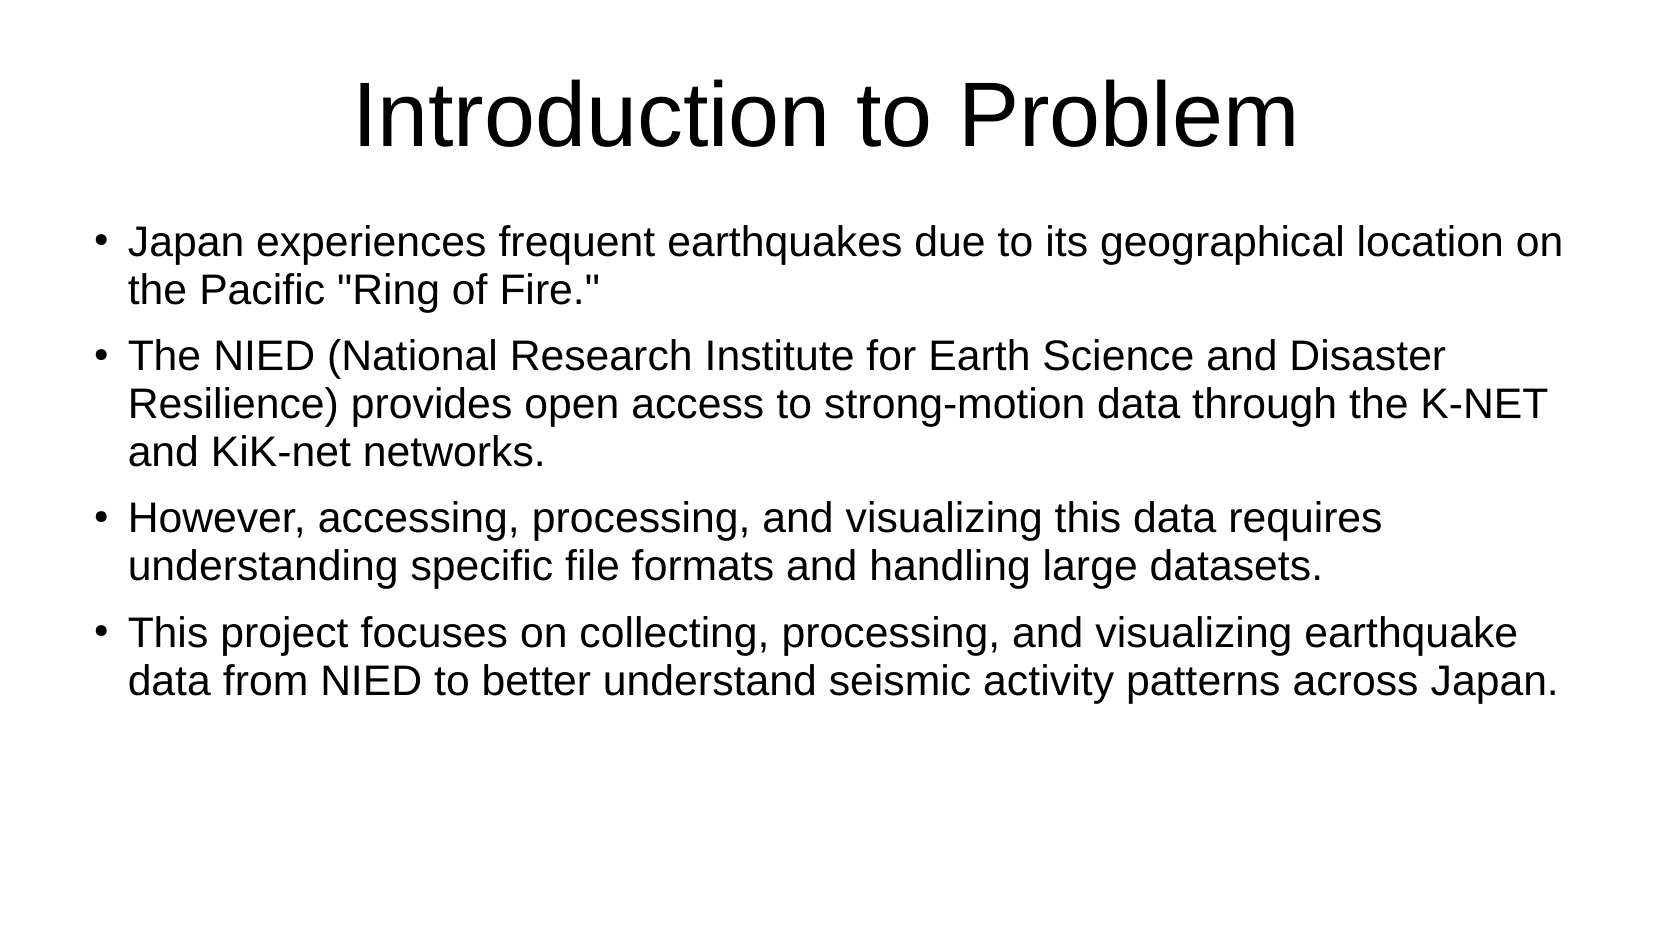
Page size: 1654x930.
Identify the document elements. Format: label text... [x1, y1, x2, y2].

list Japan experiences frequent earthquakes due to its geographical location on the Pacific "Ring of Fire." The NIED (National Research Institute for Earth Science and Disaster Resilience) provides open access to strong-motion data through the K-NET and KiK-net networks. However, accessing, processing, and visualizing this data requires understanding specific file formats and handling large datasets. This project focuses on collecting, processing, and visualizing earthquake data from NIED to better understand seismic activity patterns across Japan. [82, 217, 1571, 757]
title Introduction to Problem [82, 37, 1571, 193]
